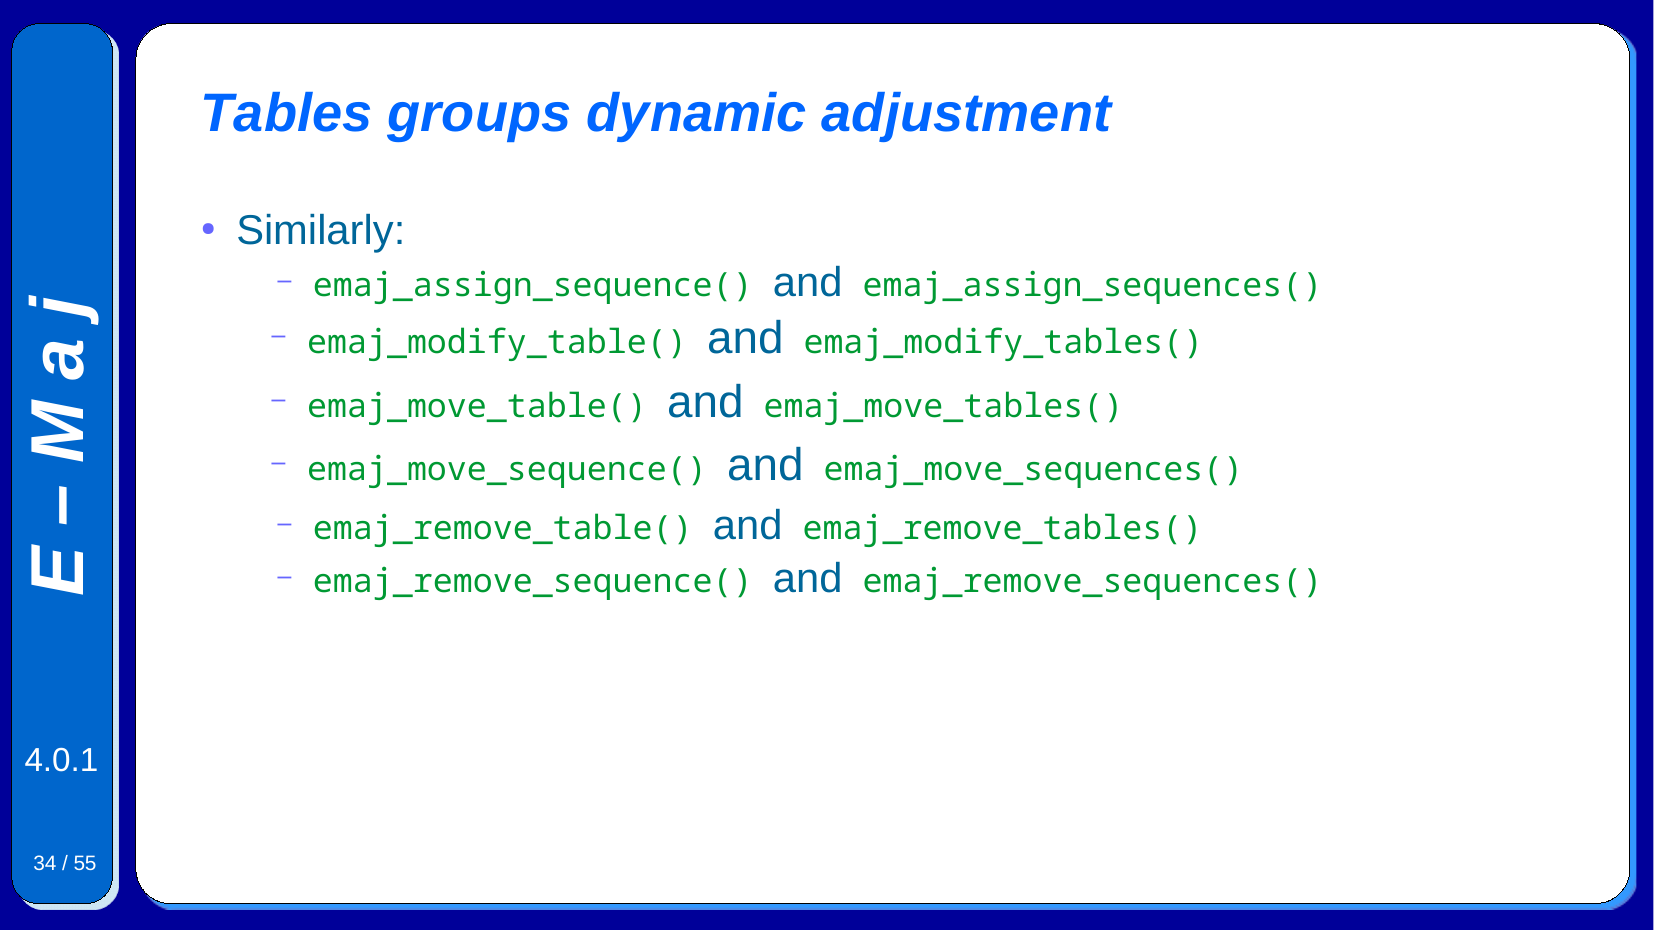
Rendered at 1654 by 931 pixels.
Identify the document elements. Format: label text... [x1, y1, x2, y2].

title Tables groups dynamic adjustment [200, 34, 1575, 191]
list Similarly: emaj_assign_sequence() and emaj_assign_sequences() emaj_modify_table() and emaj_modify_tables() emaj_move_table() and emaj_move_tables() emaj_move_sequence() and emaj_move_sequences() emaj_remove_table() and emaj_remove_tables() emaj_remove_sequence() and emaj_remove_sequences() [177, 206, 1587, 829]
